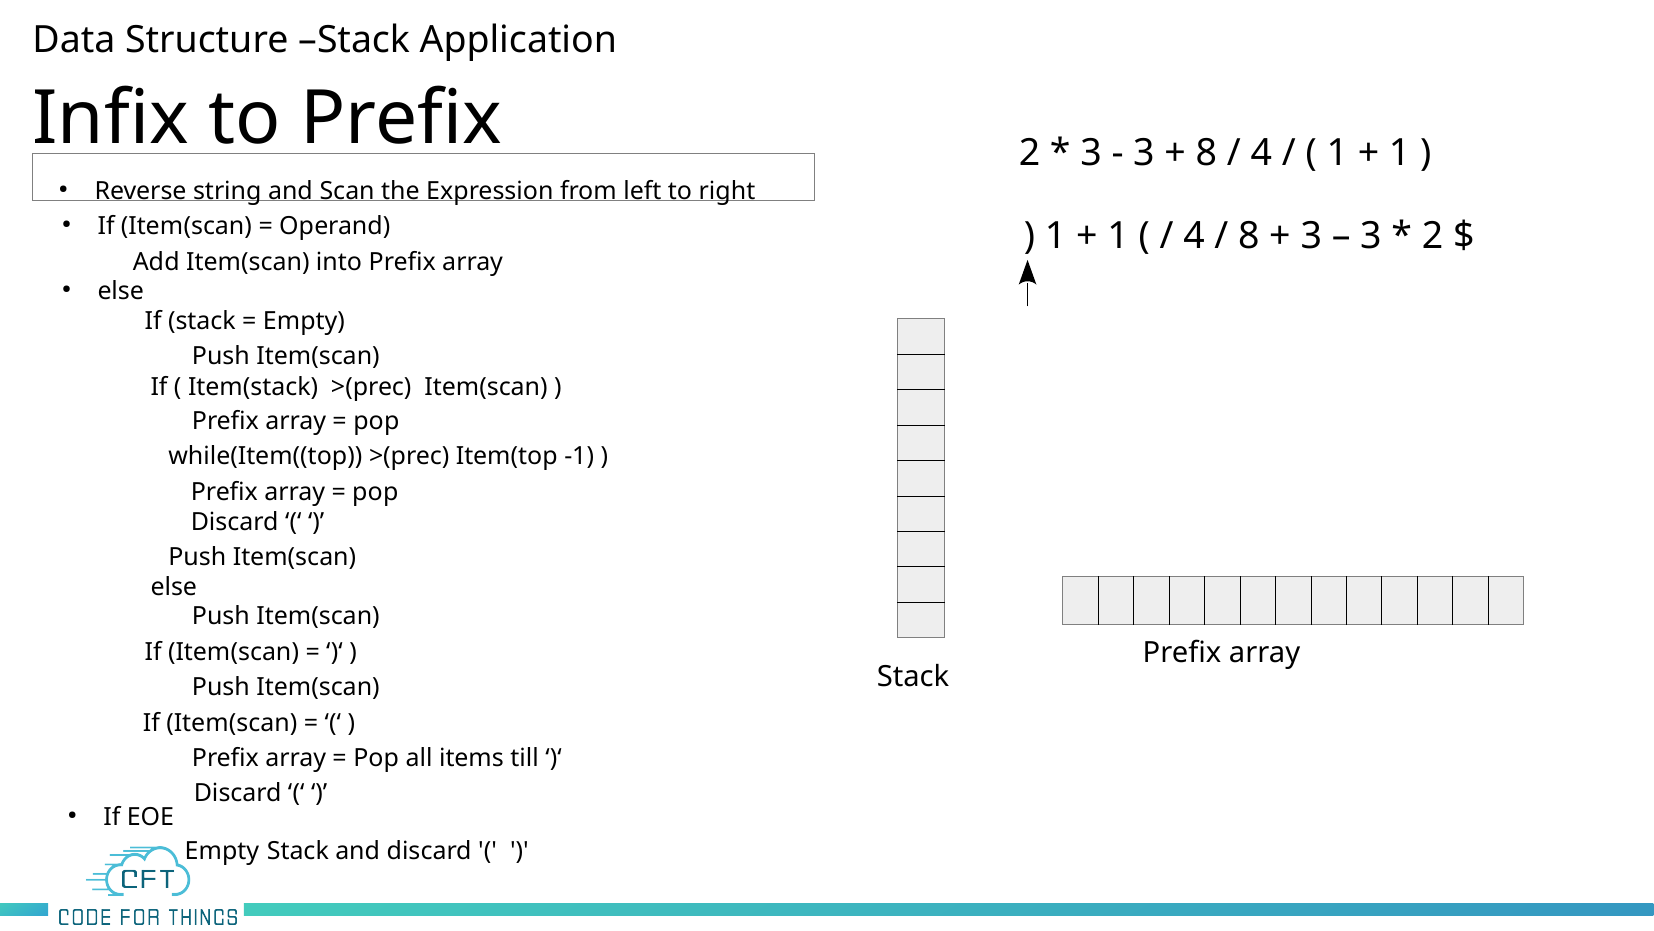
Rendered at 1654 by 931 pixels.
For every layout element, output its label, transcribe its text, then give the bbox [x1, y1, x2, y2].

text_box If (Item(scan) = Operand) [47, 200, 491, 260]
text_box If ( Item(stack) >(prec) Item(scan) ) [100, 360, 632, 406]
text_box [32, 153, 815, 201]
text_box [897, 355, 945, 389]
text_box [1347, 576, 1381, 625]
text_box else [47, 265, 213, 325]
text_box [1170, 576, 1204, 624]
text_box [1099, 576, 1133, 625]
text_box [1276, 576, 1311, 624]
text_box [1205, 576, 1240, 624]
picture [59, 846, 237, 925]
text_box [897, 426, 945, 460]
text_box Push Item(scan) [118, 531, 390, 576]
text_box If (Item(scan) = ‘)‘ ) [94, 625, 451, 671]
text_box If EOE [53, 791, 201, 836]
text_box If (Item(scan) = ‘(‘ ) [92, 696, 449, 756]
text_box else [100, 561, 243, 621]
text_box Push Item(scan) [141, 661, 473, 706]
text_box Prefix array = pop [141, 395, 498, 430]
text_box [1312, 576, 1346, 625]
text_box [1489, 576, 1524, 625]
text_box If (stack = Empty) [94, 295, 449, 355]
text_box Stack [862, 647, 973, 697]
text_box [1062, 576, 1098, 625]
text_box [897, 390, 945, 425]
text_box [897, 567, 945, 602]
text_box [897, 318, 945, 354]
text_box [897, 532, 945, 566]
text_box 2 * 3 - 3 + 8 / 4 / ( 1 + 1 ) [968, 118, 1554, 178]
text_box [897, 497, 945, 531]
text_box Reverse string and Scan the Expression from left to right [44, 165, 851, 225]
text_box ) 1 + 1 ( / 4 / 8 + 3 – 3 * 2 $ [973, 200, 1577, 260]
text_box Prefix array [1127, 624, 1341, 674]
title Data Structure –Stack Application Infix to Prefix [32, 12, 1536, 166]
text_box Add Item(scan) into Prefix array [82, 236, 780, 286]
text_box [897, 603, 945, 638]
text_box Prefix array = Pop all items till ‘)‘ [141, 732, 685, 792]
text_box Push Item(scan) [141, 330, 473, 390]
text_box [1453, 576, 1488, 625]
text_box Discard ‘(‘ ‘)’ [143, 767, 475, 812]
text_box Prefix array = pop [140, 466, 442, 526]
text_box Discard ‘(‘ ‘)’ [140, 496, 376, 531]
text_box [1418, 576, 1452, 625]
text_box [1241, 576, 1275, 624]
text_box Empty Stack and discard '(' ')' [134, 820, 656, 880]
text_box [1382, 576, 1417, 625]
text_box [1134, 576, 1169, 624]
text_box Push Item(scan) [141, 590, 414, 625]
text_box while(Item((top)) >(prec) Item(top -1) ) [118, 430, 762, 489]
text_box [897, 461, 945, 496]
